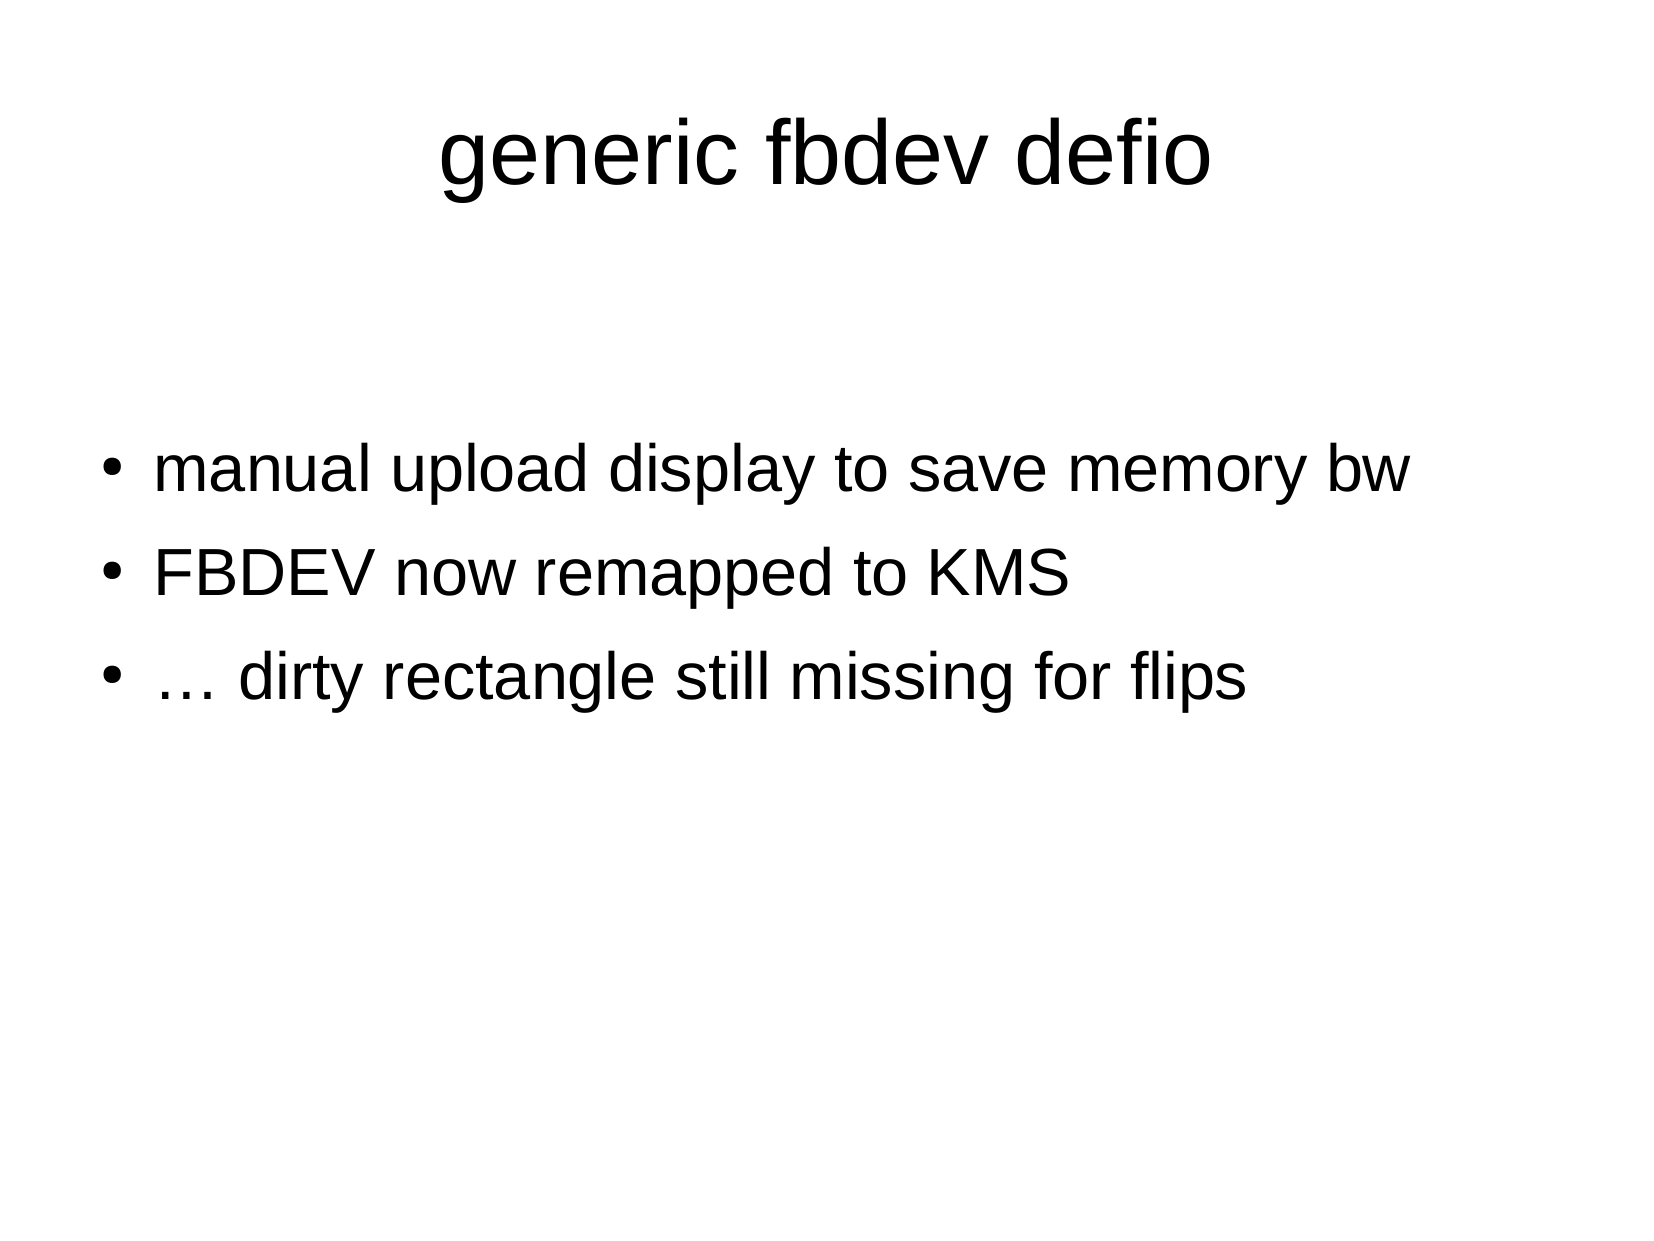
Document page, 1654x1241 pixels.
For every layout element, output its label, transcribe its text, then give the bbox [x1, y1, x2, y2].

title generic fbdev defio [82, 49, 1571, 257]
list manual upload display to save memory bw FBDEV now remapped to KMS … dirty rectangle still missing for flips [82, 431, 1571, 1021]
